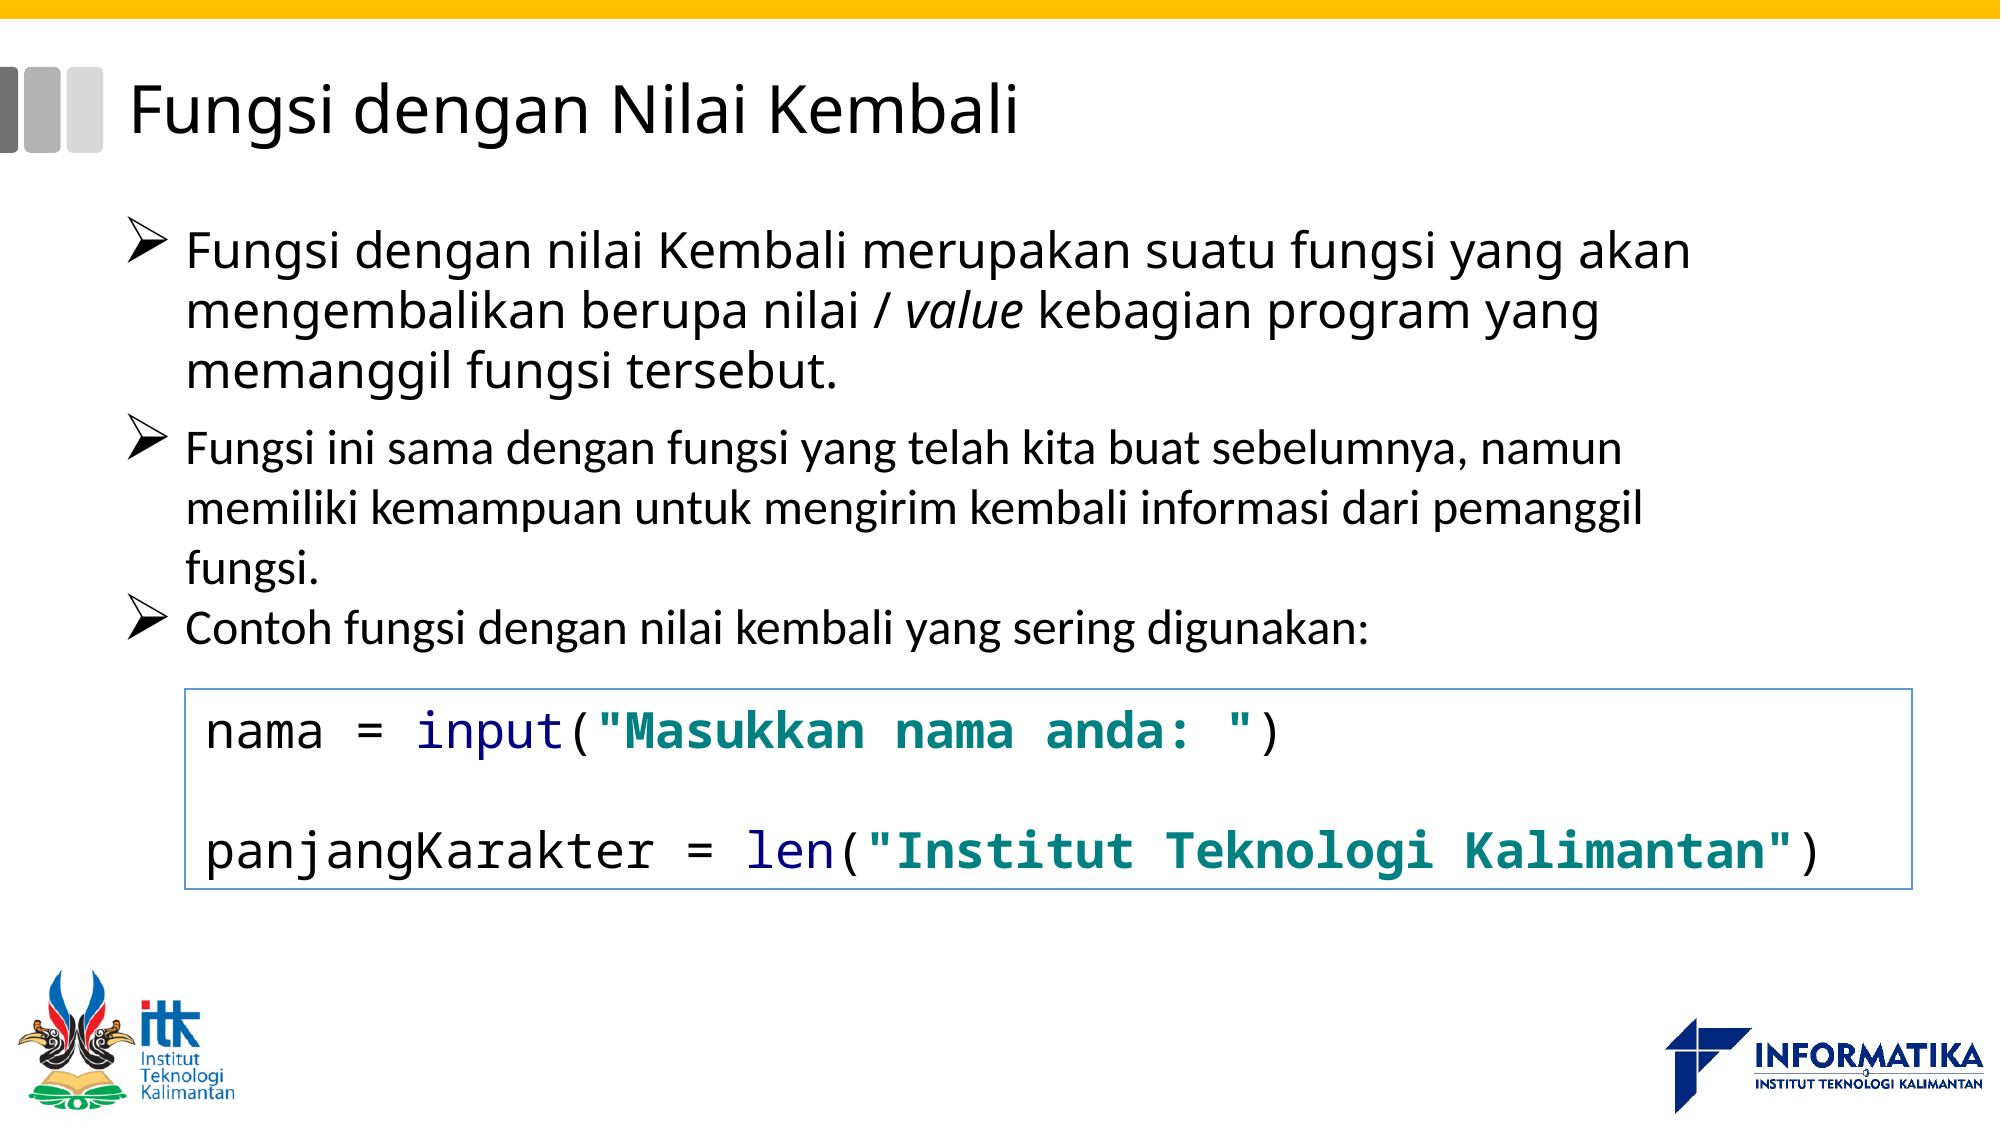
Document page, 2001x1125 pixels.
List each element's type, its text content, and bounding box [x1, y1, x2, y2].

picture [1664, 1017, 1984, 1114]
picture [0, 935, 253, 1125]
title Fungsi dengan Nilai Kembali [108, 55, 1834, 274]
text_box nama = input("Masukkan nama anda: ") panjangKarakter = len("Institut Teknologi Kalimantan") [185, 688, 1913, 889]
text_box Fungsi dengan nilai Kembali merupakan suatu fungsi yang akan mengembalikan berupa nilai / value kebagian program yang memanggil fungsi tersebut. Fungsi ini sama dengan fungsi yang telah kita buat sebelumnya, namun memiliki kemampuan untuk mengirim kembali informasi dari pemanggil fungsi. Contoh fungsi dengan nilai kembali yang sering digunakan: [108, 210, 1794, 663]
text_box [0, 0, 2000, 19]
